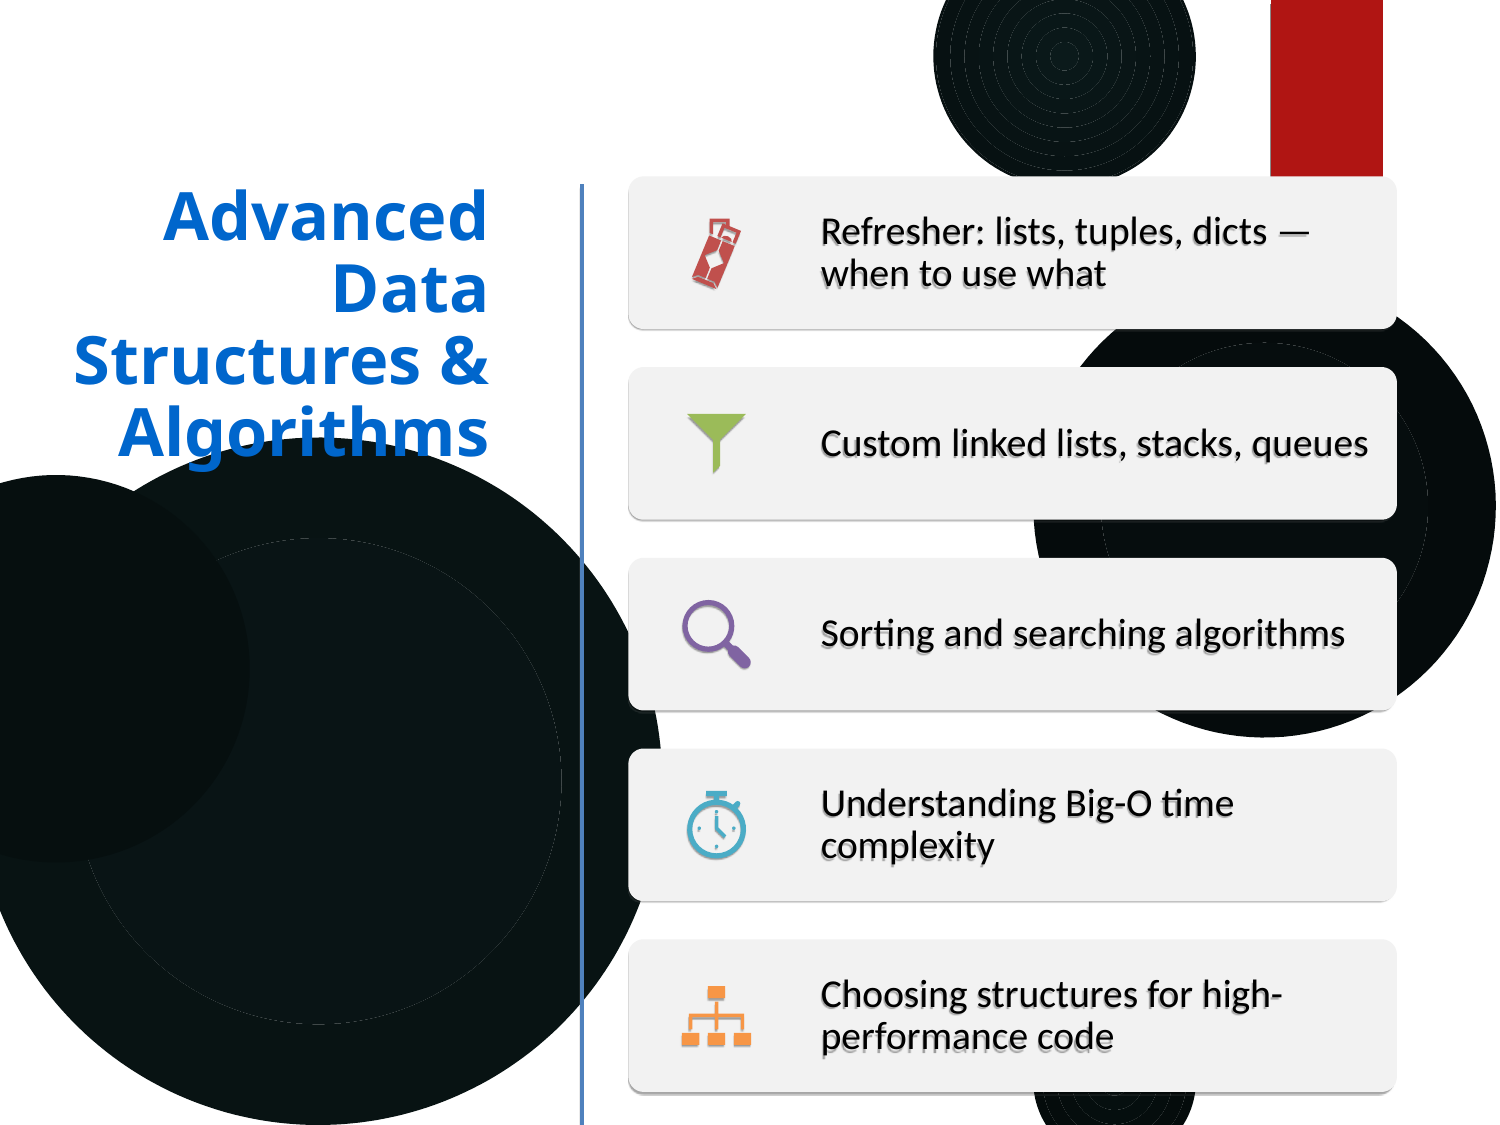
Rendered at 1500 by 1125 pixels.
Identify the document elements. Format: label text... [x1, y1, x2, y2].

text_box Refresher: lists, tuples, dicts — when to use what [804, 176, 1397, 330]
title Advanced Data Structures & Algorithms [58, 175, 544, 1092]
text_box Choosing structures for high-performance code [804, 939, 1397, 1092]
text_box [628, 176, 804, 330]
text_box [628, 557, 804, 711]
text_box [628, 939, 804, 1092]
text_box Understanding Big-O time complexity [804, 748, 1397, 902]
text_box Sorting and searching algorithms [804, 557, 1397, 711]
text_box Custom linked lists, stacks, queues [804, 367, 1397, 520]
text_box [628, 748, 804, 902]
text_box [628, 367, 804, 520]
